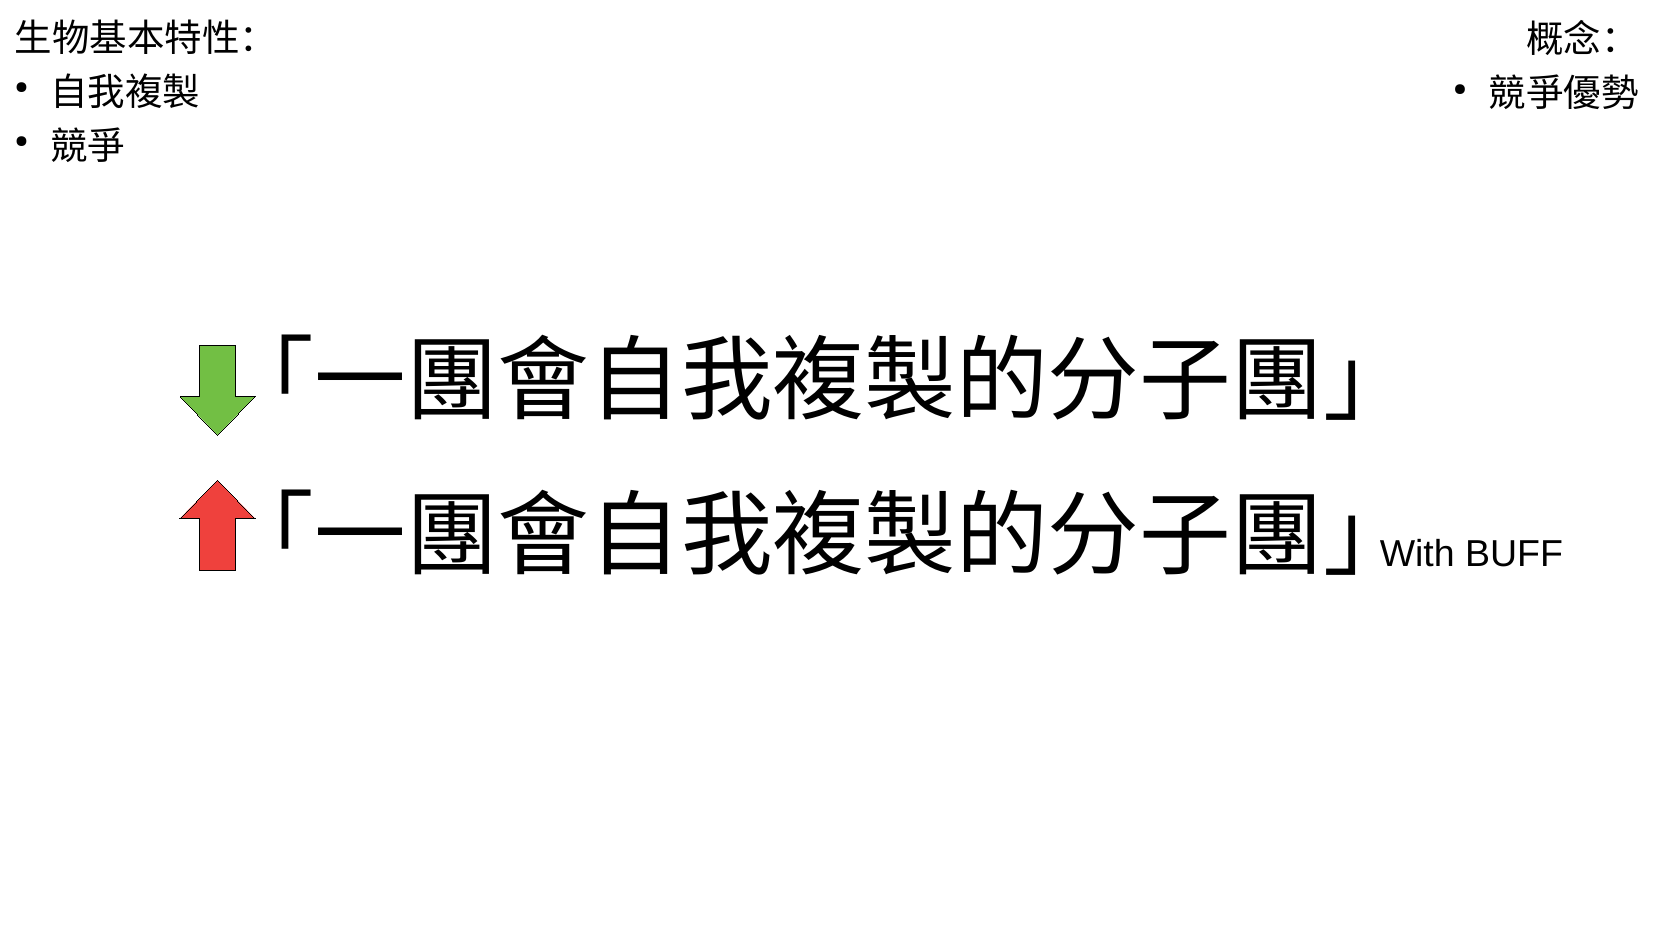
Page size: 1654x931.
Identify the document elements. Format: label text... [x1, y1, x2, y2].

title 「一團會自我複製的分子團」 [75, 450, 1564, 606]
title 「一團會自我複製的分子團」 [75, 294, 1564, 450]
text_box [179, 480, 256, 571]
text_box 生物基本特性： 自我複製 競爭 [0, 0, 391, 164]
text_box 概念： 競爭優勢 [1263, 1, 1654, 166]
text_box [180, 345, 256, 436]
text_box With BUFF [1365, 525, 1591, 582]
